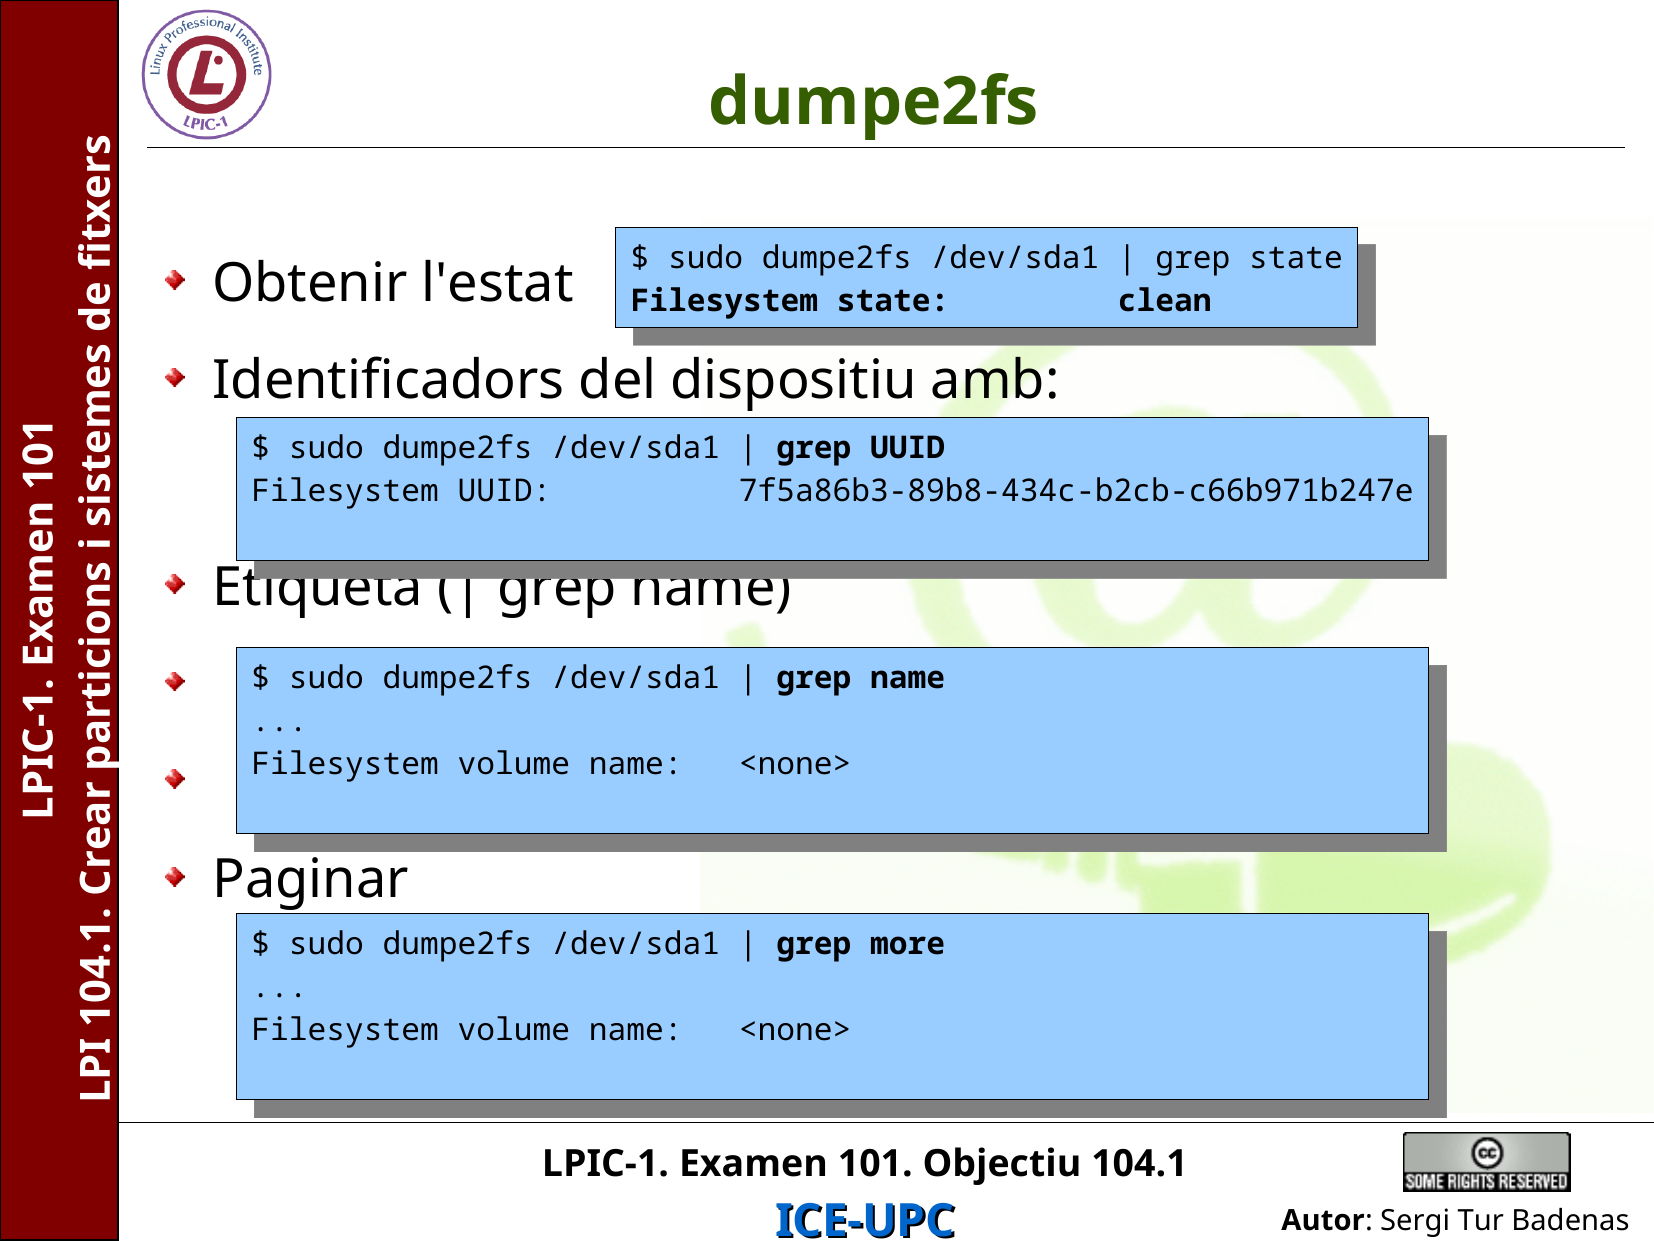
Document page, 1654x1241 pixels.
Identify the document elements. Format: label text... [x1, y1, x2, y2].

list Obtenir l'estat Identificadors del dispositiu amb: Etiqueta (| grep name) Paginar [70, 242, 1559, 1078]
text_box $ sudo dumpe2fs /dev/sda1 | grep state Filesystem state: clean [615, 227, 1358, 305]
picture [135, 5, 277, 55]
text_box $ sudo dumpe2fs /dev/sda1 | grep more ... Filesystem volume name: <none> [236, 913, 1429, 1054]
text_box $ sudo dumpe2fs /dev/sda1 | grep UUID Filesystem UUID: 7f5a86b3-89b8-434c-b2cb-c66b971b247e [236, 417, 1429, 527]
text_box $ sudo dumpe2fs /dev/sda1 | grep name ... Filesystem volume name: <none> [236, 647, 1429, 788]
picture [700, 217, 1654, 1113]
picture [1403, 1132, 1571, 1192]
title dumpe2fs [129, 55, 1619, 142]
